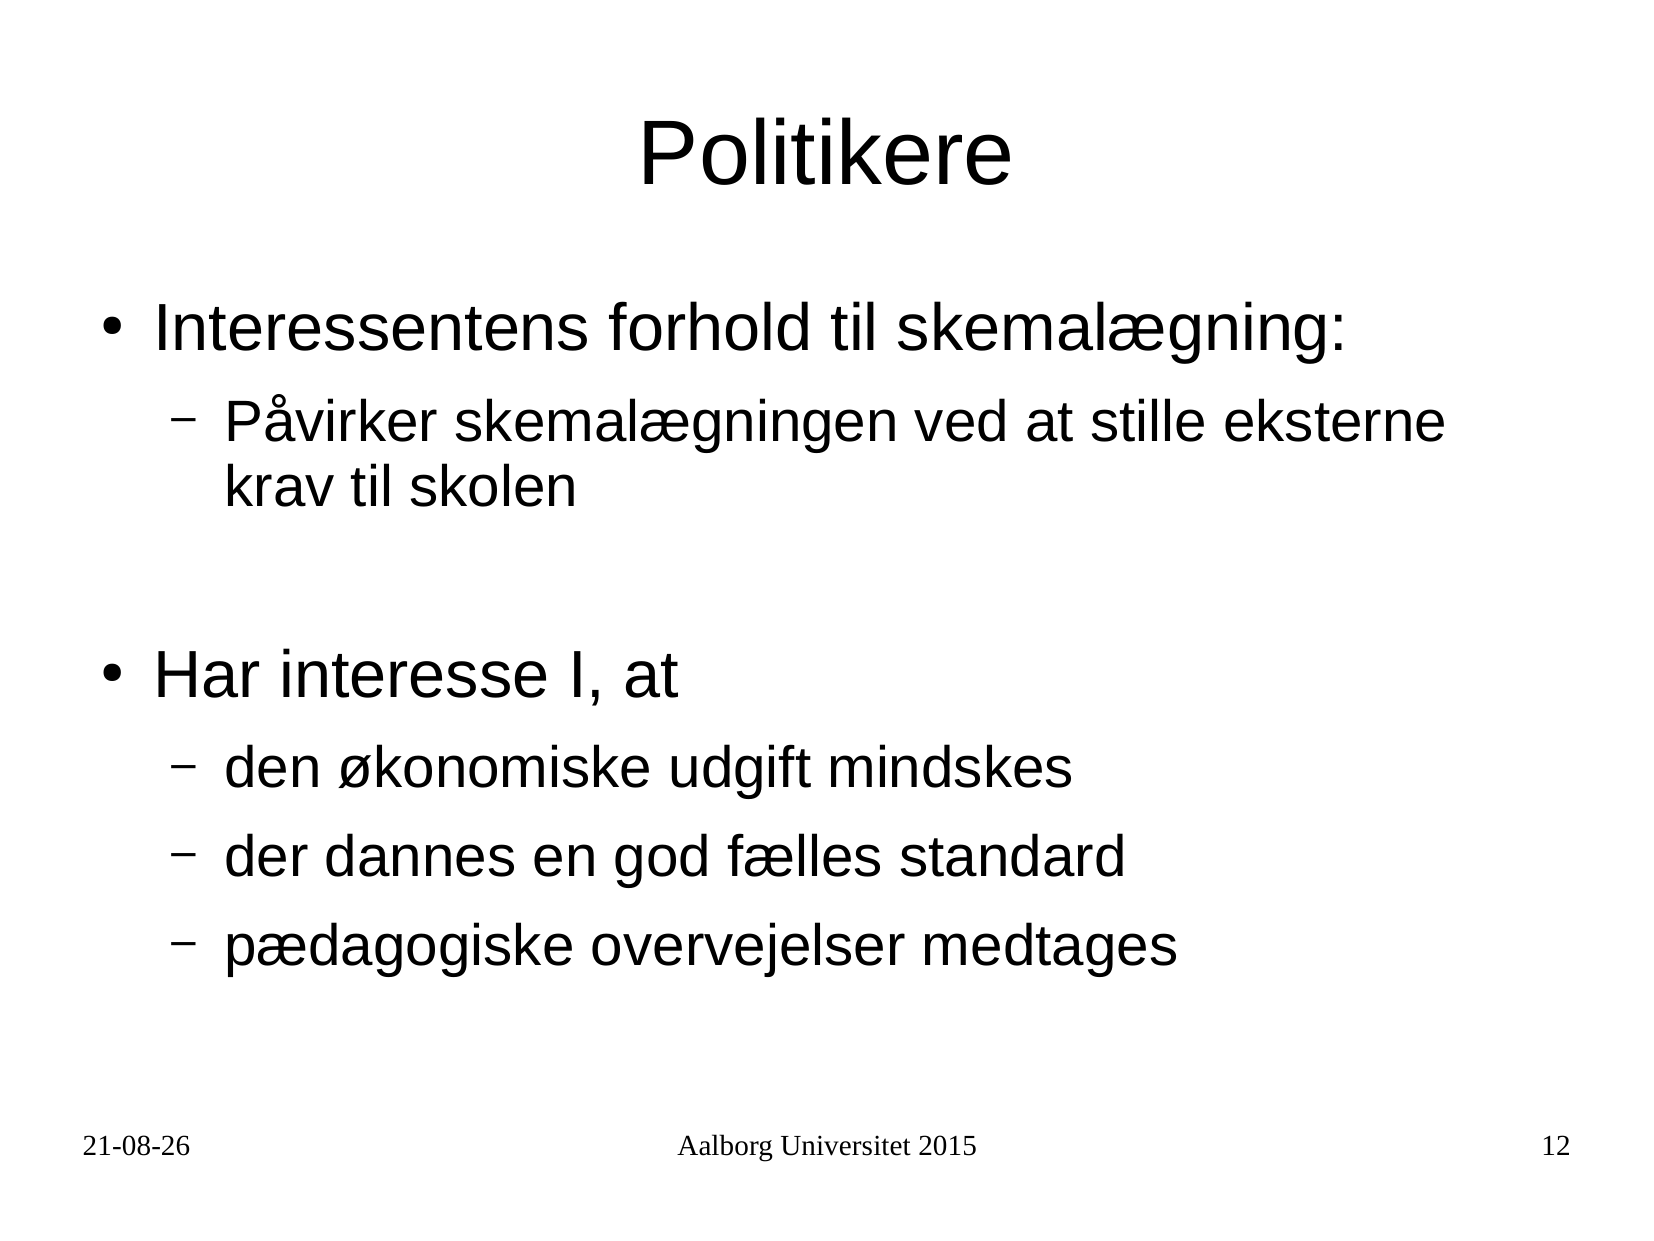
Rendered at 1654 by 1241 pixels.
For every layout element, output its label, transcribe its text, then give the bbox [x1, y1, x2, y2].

title Politikere [82, 49, 1571, 257]
list Interessentens forhold til skemalægning: Påvirker skemalægningen ved at stille eksterne krav til skolen Har interesse I, at den økonomiske udgift mindskes der dannes en god fælles standard pædagogiske overvejelser medtages [82, 290, 1571, 1010]
